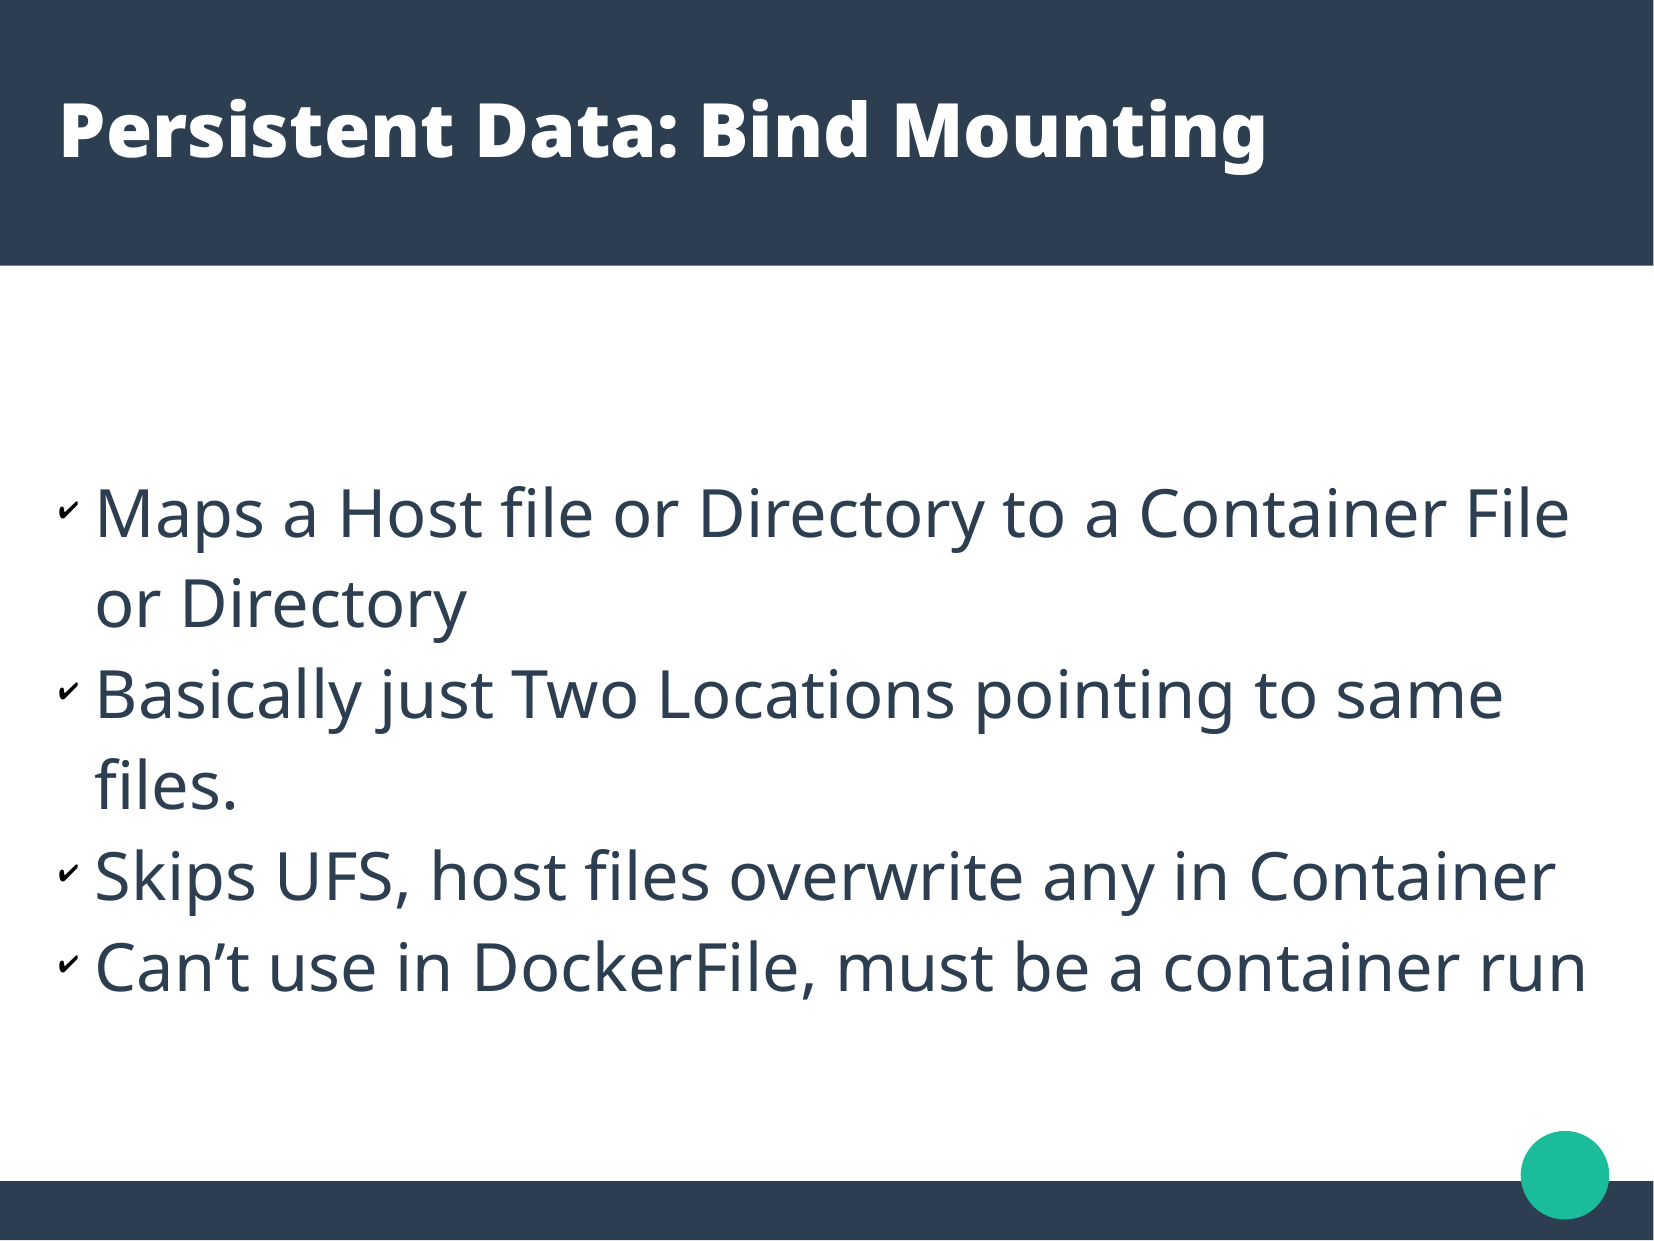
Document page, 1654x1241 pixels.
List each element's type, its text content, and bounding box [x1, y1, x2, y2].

subtitle Maps a Host file or Directory to a Container File or Directory Basically just Two Locations pointing to same files. Skips UFS, host files overwrite any in Container Can’t use in DockerFile, must be a container run [59, 291, 1595, 1186]
title Persistent Data: Bind Mounting [59, 40, 1595, 216]
